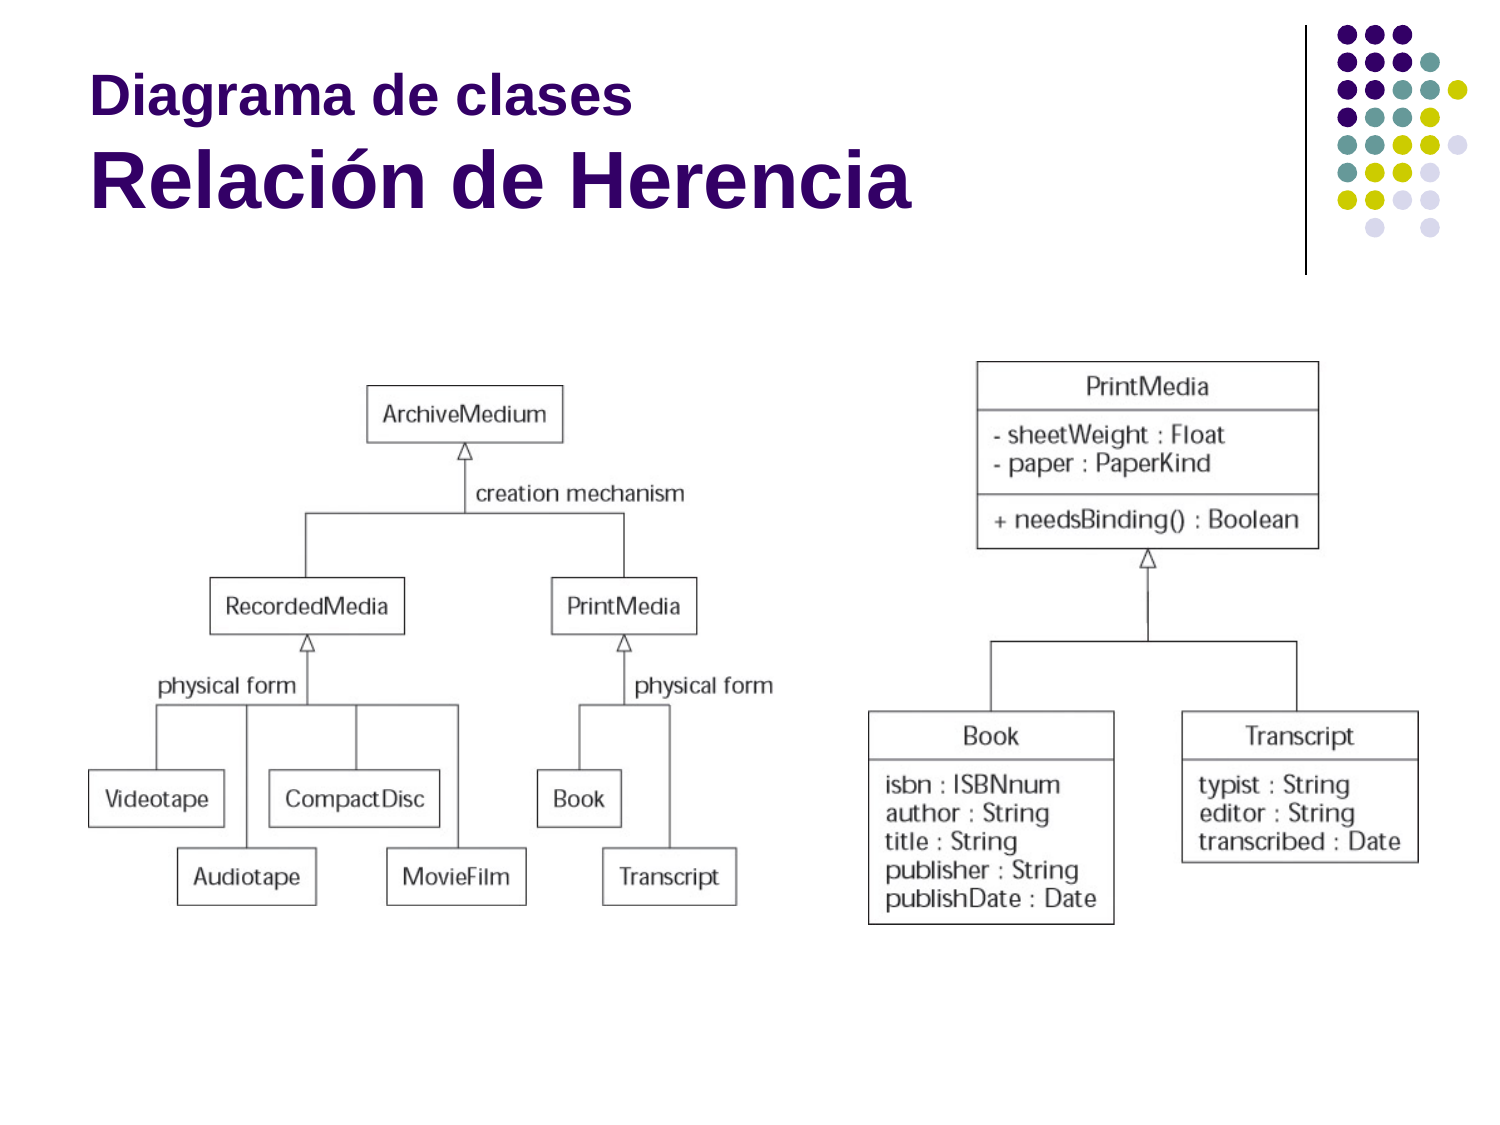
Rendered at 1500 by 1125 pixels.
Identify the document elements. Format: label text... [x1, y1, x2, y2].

picture [868, 361, 1419, 925]
picture [88, 385, 774, 906]
title Diagrama de clases Relación de Herencia [74, 20, 1313, 233]
